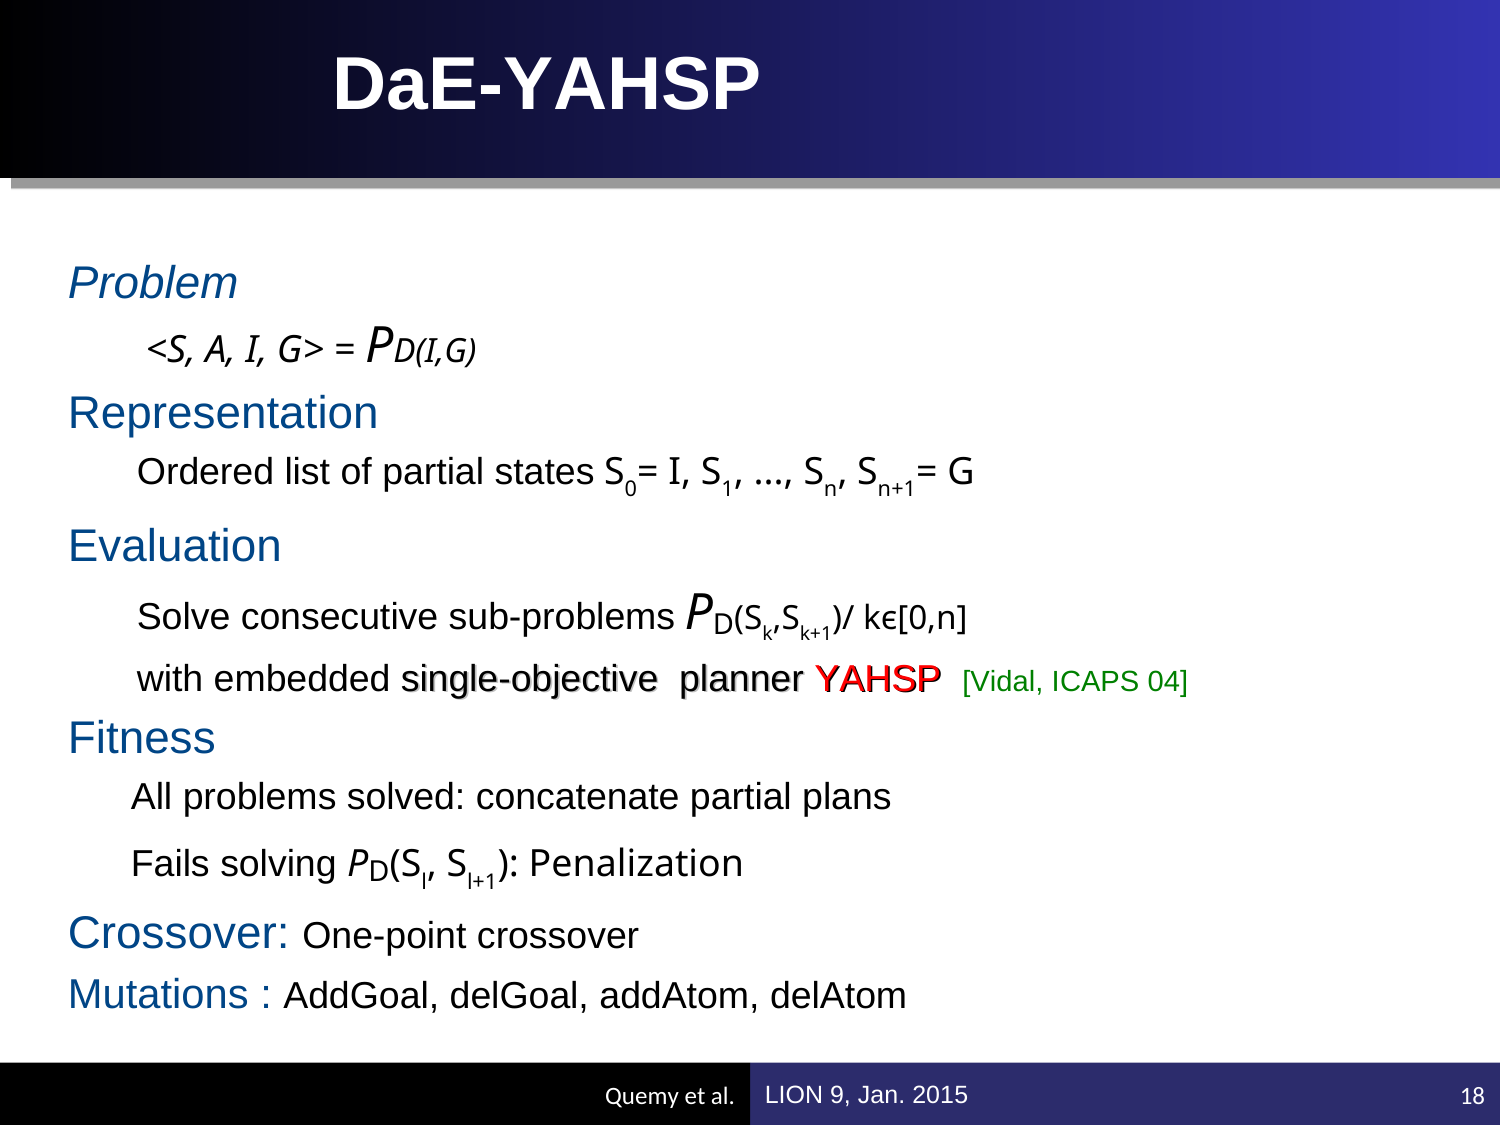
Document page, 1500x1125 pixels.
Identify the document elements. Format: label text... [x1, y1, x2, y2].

text_box DaE-YAHSP [317, 27, 1210, 173]
text_box Problem <S, A, I, G> = PD(I,G) Representation Ordered list of partial states S0= I, S1, ..., Sn, Sn+1= G Evaluation Solve consecutive sub-problems PD(Sk,Sk+1)/ kϵ[0,n] with embedded single-objective planner YAHSP [Vidal, ICAPS 04] Fitness All problems solved: concatenate partial plans Fails solving PD(Sl, Sl+1): Penalization Crossover: One-point crossover Mutations : AddGoal, delGoal, addAtom, delAtom [53, 245, 1317, 1101]
